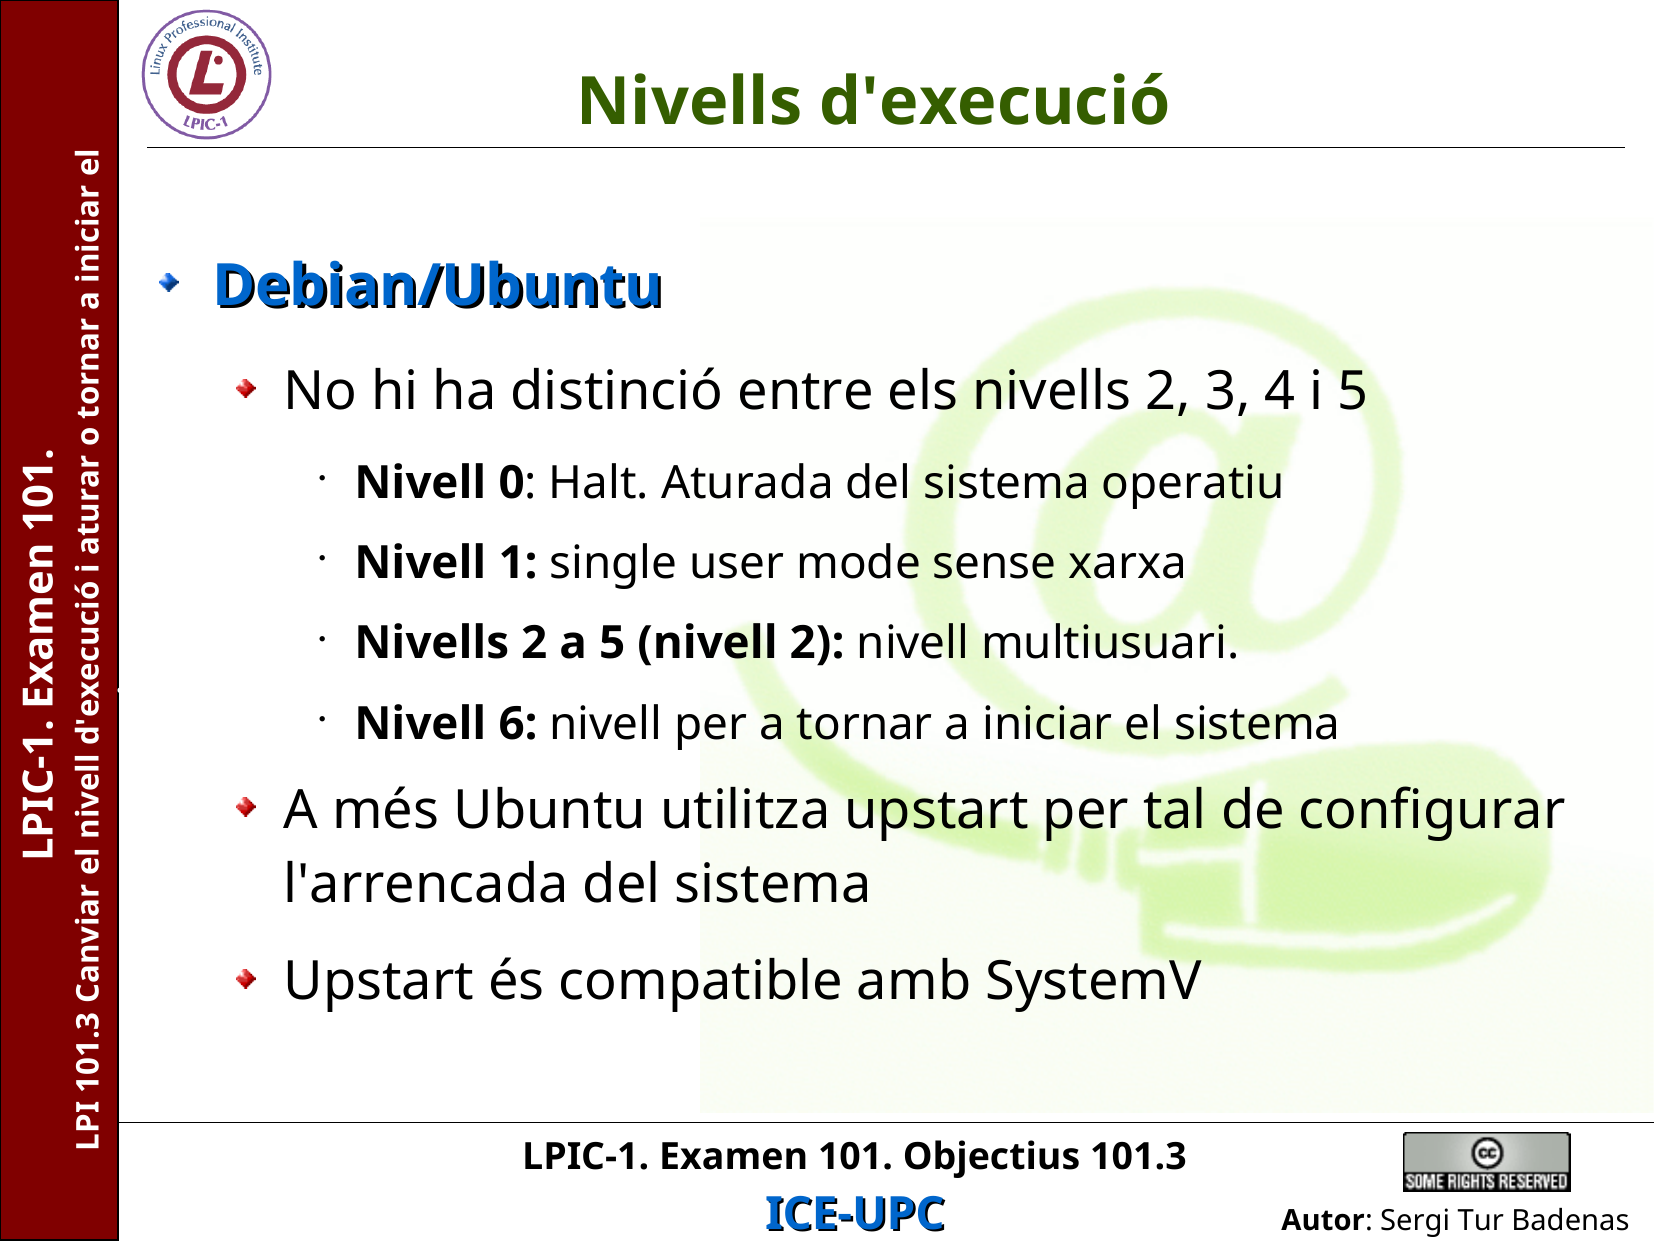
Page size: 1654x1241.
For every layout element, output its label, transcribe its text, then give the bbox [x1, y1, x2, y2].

title Nivells d'execució [129, 55, 1619, 142]
picture [700, 217, 1654, 1113]
list Debian/Ubuntu No hi ha distinció entre els nivells 2, 3, 4 i 5 Nivell 0: Halt. Aturada del sistema operatiu Nivell 1: single user mode sense xarxa Nivells 2 a 5 (nivell 2): nivell multiusuari. Nivell 6: nivell per a tornar a iniciar el sistema A més Ubuntu utilitza upstart per tal de configurar l'arrencada del sistema Upstart és compatible amb SystemV [141, 242, 1630, 1078]
picture [135, 5, 277, 55]
picture [1403, 1132, 1571, 1192]
